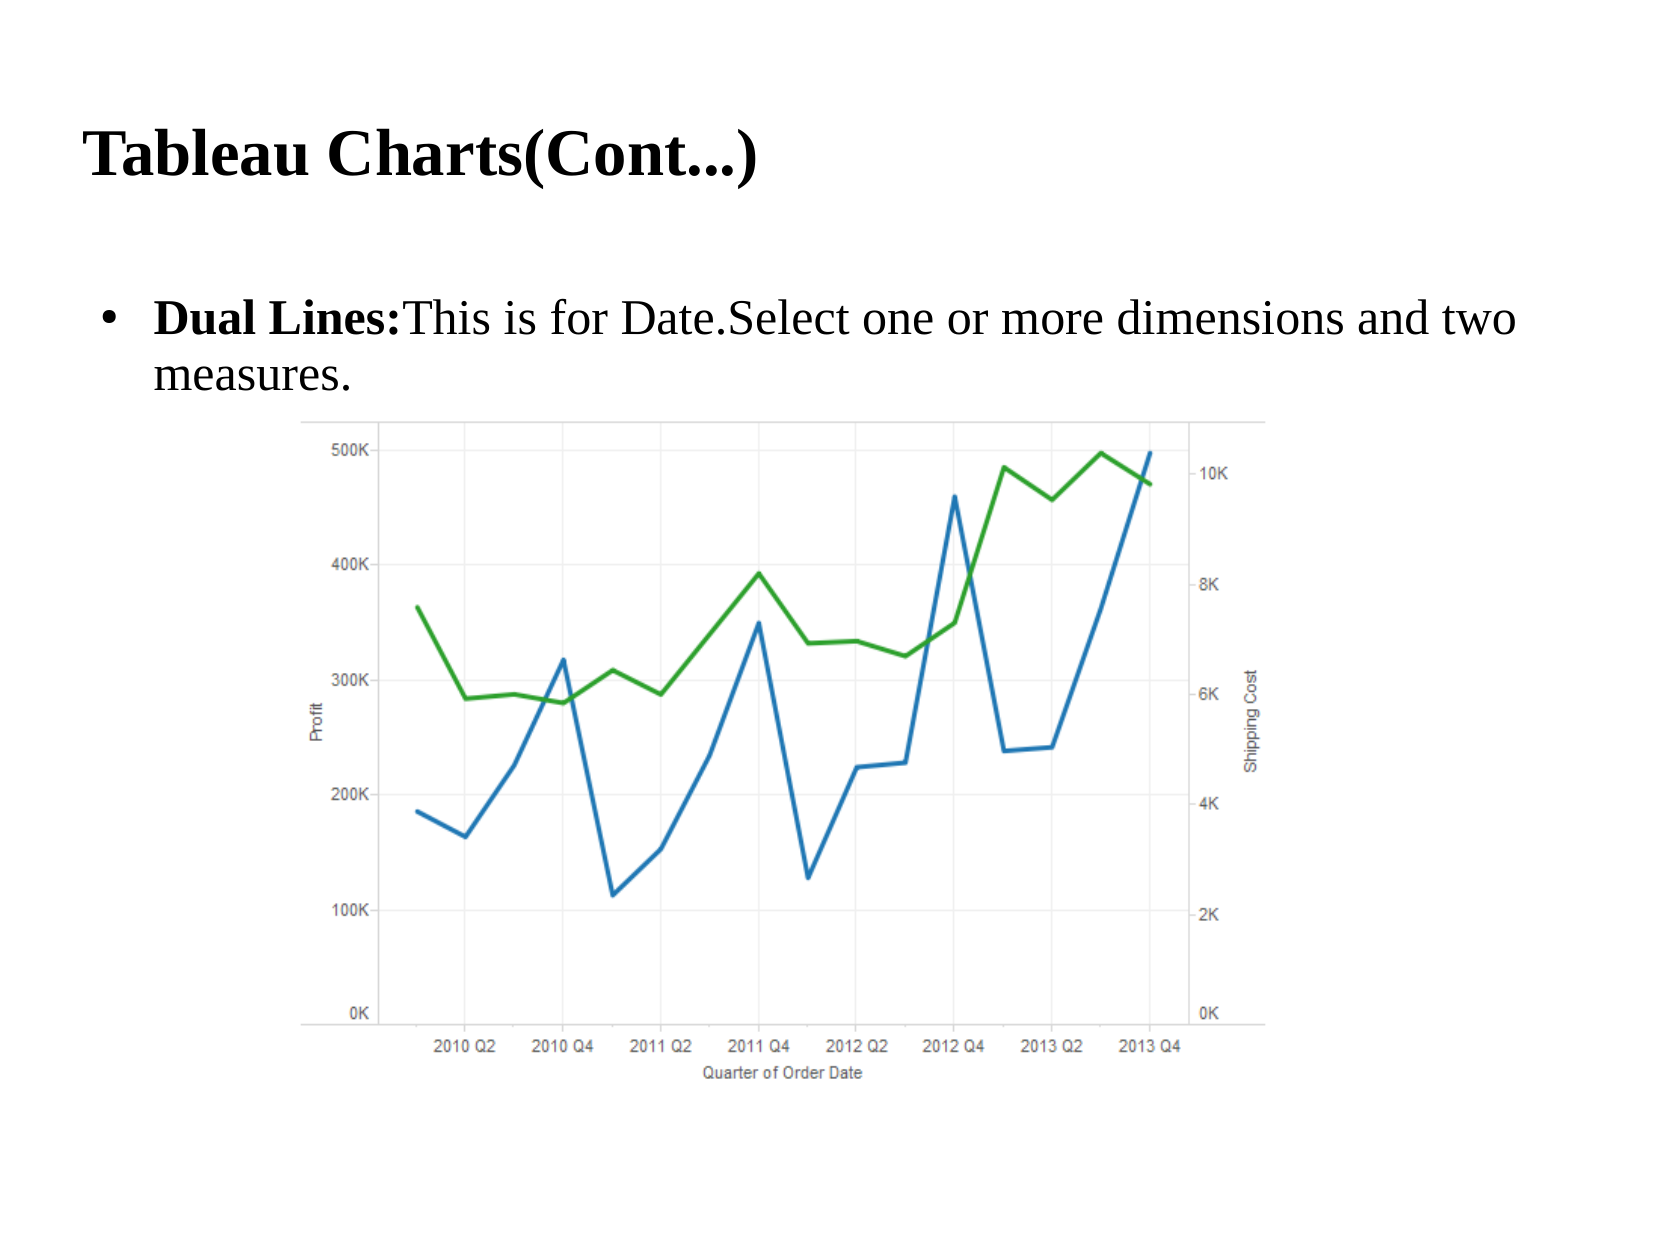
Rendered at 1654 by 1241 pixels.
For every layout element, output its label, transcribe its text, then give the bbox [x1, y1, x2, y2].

list Dual Lines:This is for Date.Select one or more dimensions and two measures. [82, 290, 1571, 1010]
title Tableau Charts(Cont...) [82, 49, 1571, 257]
picture [295, 417, 1270, 1093]
